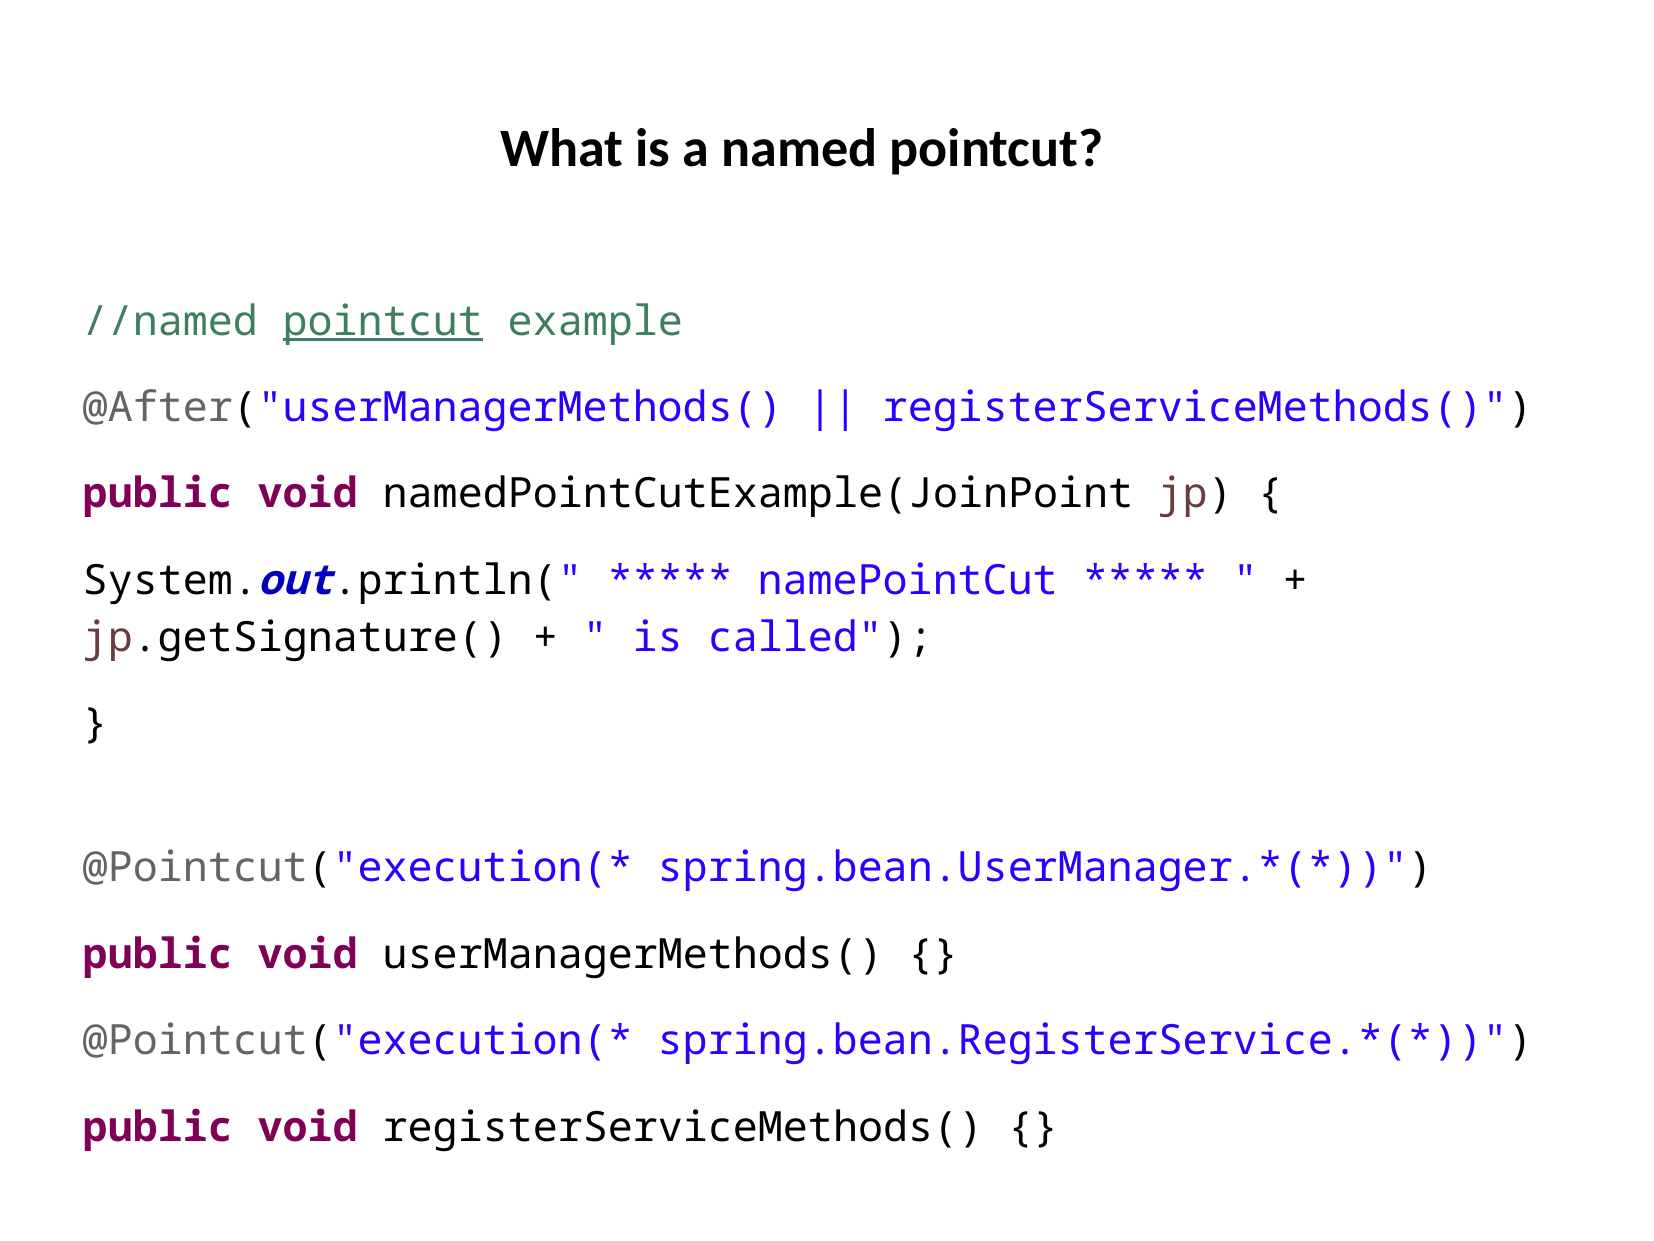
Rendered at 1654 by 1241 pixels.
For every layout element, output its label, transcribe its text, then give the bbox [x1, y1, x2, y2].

title What is a named pointcut? [82, 49, 1571, 257]
list //named pointcut example @After("userManagerMethods() || registerServiceMethods()") public void namedPointCutExample(JoinPoint jp) { System.out.println(" ***** namePointCut ***** " + jp.getSignature() + " is called"); } @Pointcut("execution(* spring.bean.UserManager.*(*))") public void userManagerMethods() {} @Pointcut("execution(* spring.bean.RegisterService.*(*))") public void registerServiceMethods() {} [82, 290, 1571, 1191]
